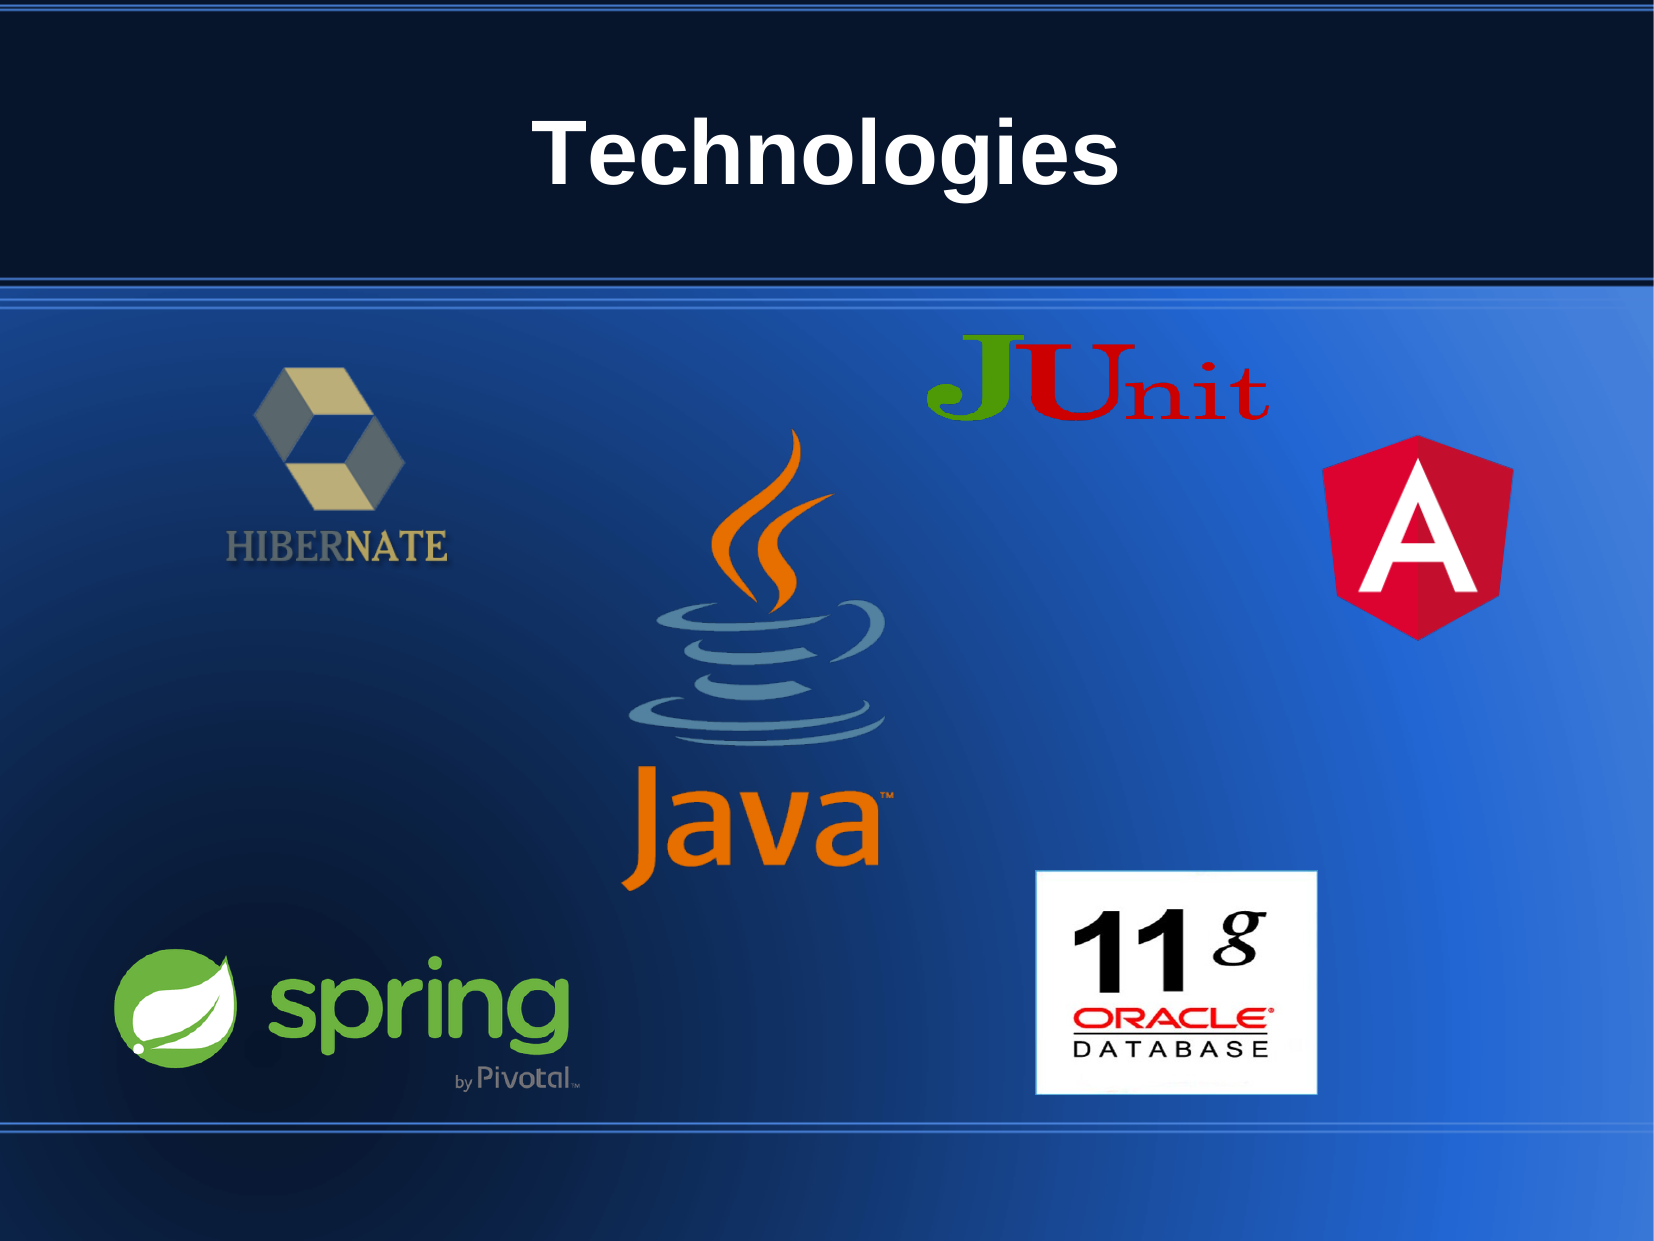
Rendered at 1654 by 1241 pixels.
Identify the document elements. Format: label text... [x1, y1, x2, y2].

title Technologies [82, 49, 1571, 257]
picture [0, 0, 1654, 1241]
